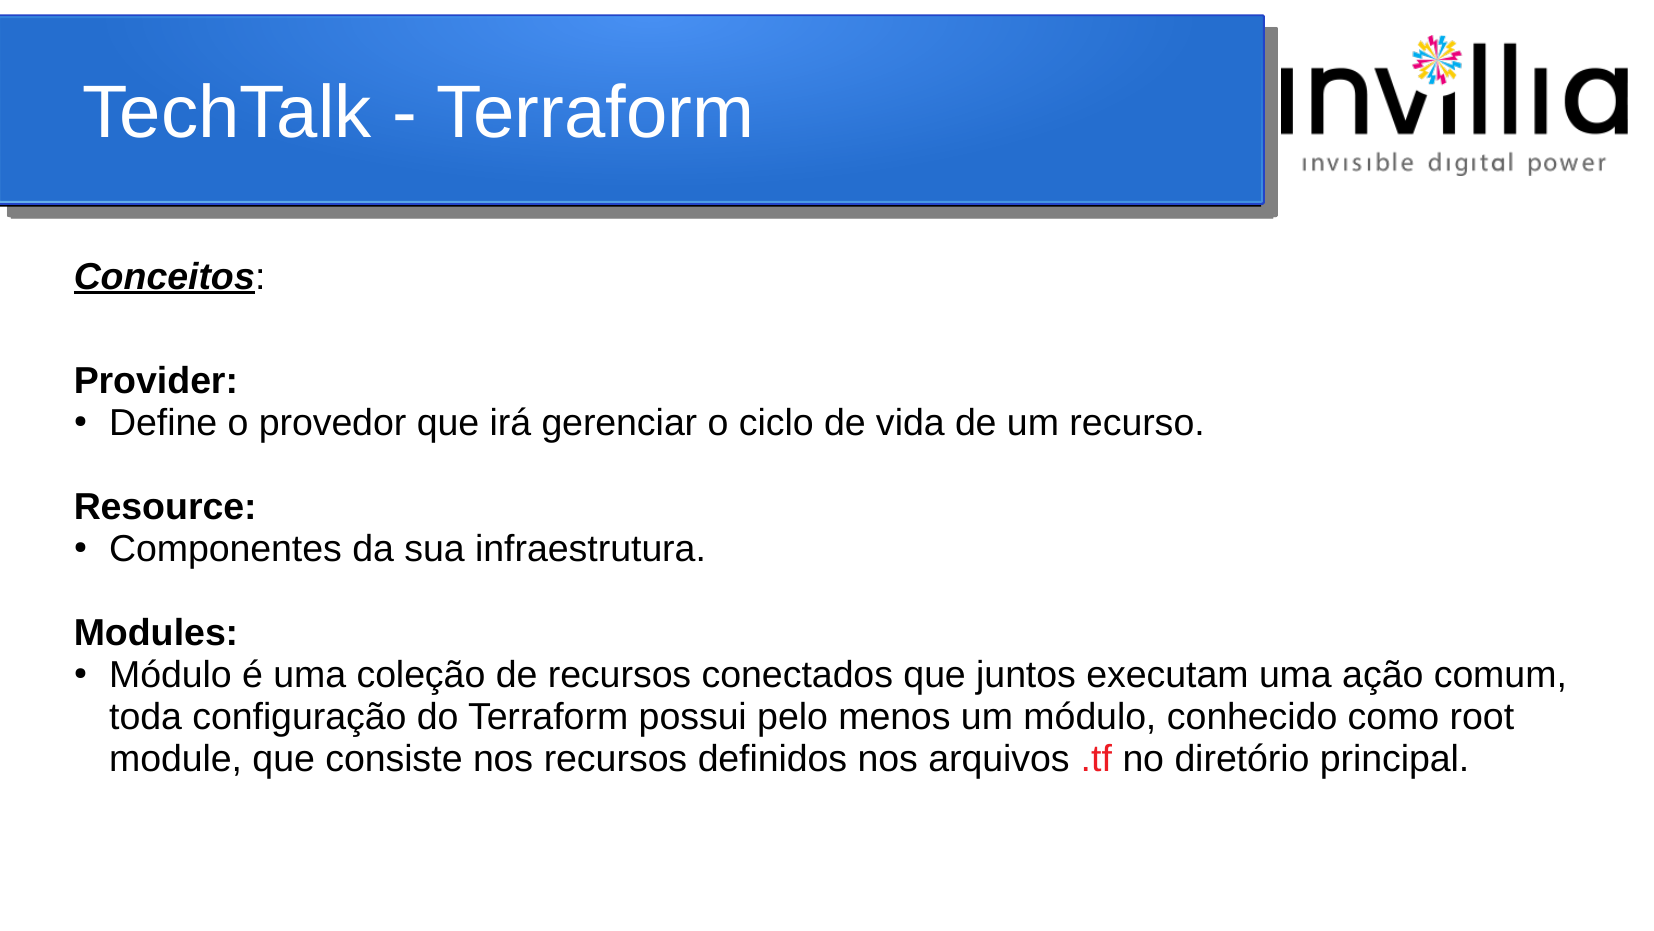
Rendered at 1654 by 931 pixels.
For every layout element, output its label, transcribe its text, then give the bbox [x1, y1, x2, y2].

picture [1281, 35, 1629, 176]
text_box Provider: Define o provedor que irá gerenciar o ciclo de vida de um recurso. Resource: Componentes da sua infraestrutura. Modules: Módulo é uma coleção de recursos conectados que juntos executam uma ação comum, toda configuração do Terraform possui pelo menos um módulo, conhecido como root module, que consiste nos recursos definidos nos arquivos .tf no diretório principal. [59, 352, 1607, 871]
text_box Conceitos: [59, 248, 615, 305]
title TechTalk - Terraform [82, 35, 1235, 189]
